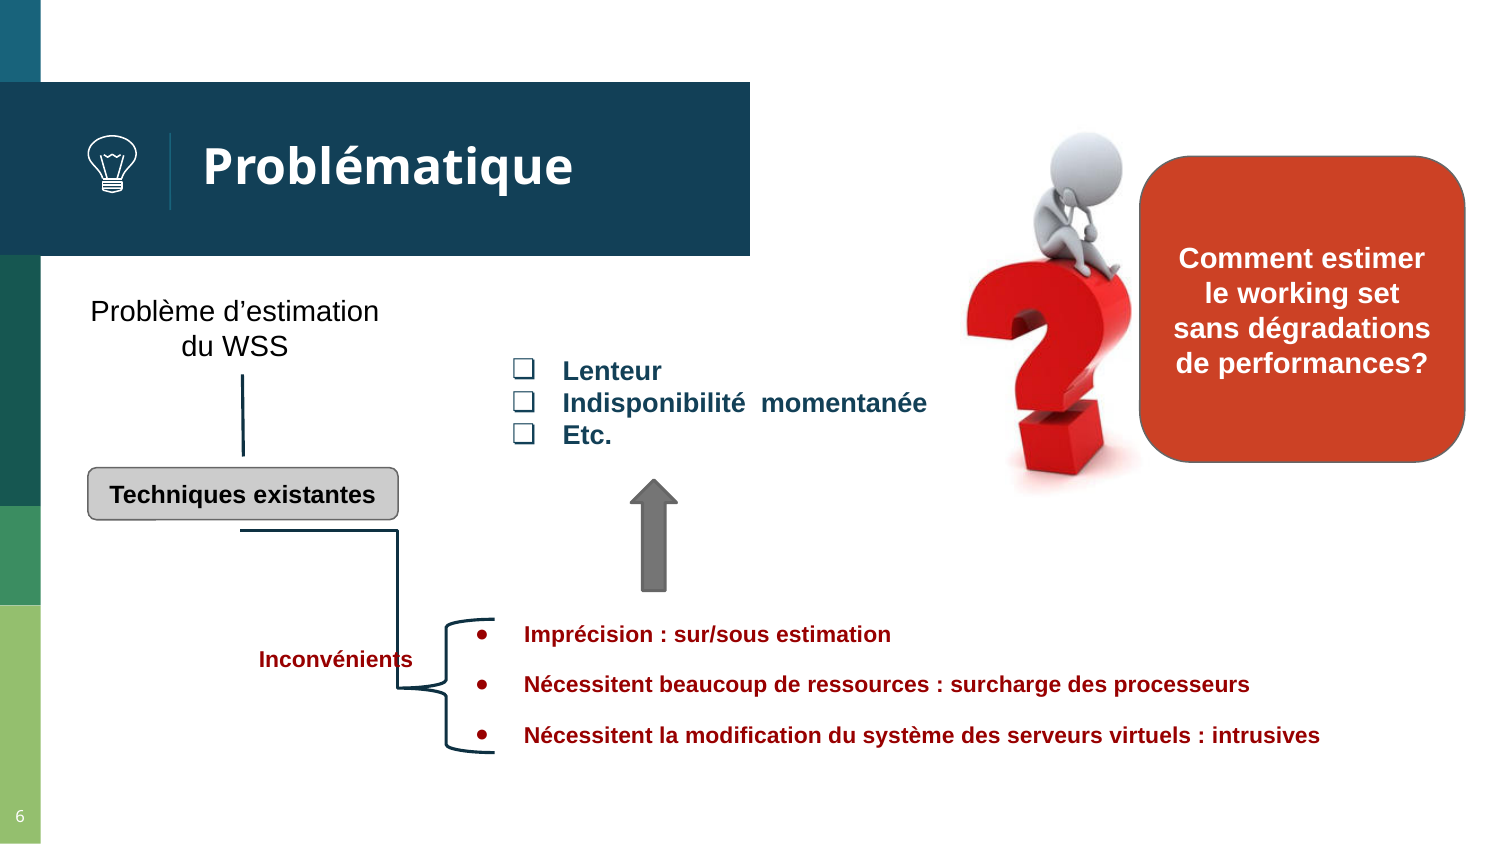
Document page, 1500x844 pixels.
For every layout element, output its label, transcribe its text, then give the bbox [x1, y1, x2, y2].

text_box Techniques existantes [87, 467, 399, 520]
text_box Imprécision : sur/sous estimation [434, 604, 926, 654]
picture [960, 124, 1153, 498]
text_box Nécessitent la modification du système des serveurs virtuels : intrusives [434, 705, 1475, 762]
text_box Comment estimer le working set sans dégradations de performances? [1139, 156, 1465, 463]
text_box Lenteur Indisponibilité momentanée Etc. [472, 337, 957, 472]
text_box Inconvénients [238, 629, 434, 687]
text_box Problème d’estimation du WSS [72, 277, 398, 367]
title Problématique [187, 123, 704, 205]
slide_number <number> [0, 790, 49, 844]
text_box [631, 479, 677, 591]
text_box Nécessitent beaucoup de ressources : surcharge des processeurs [434, 654, 1403, 712]
